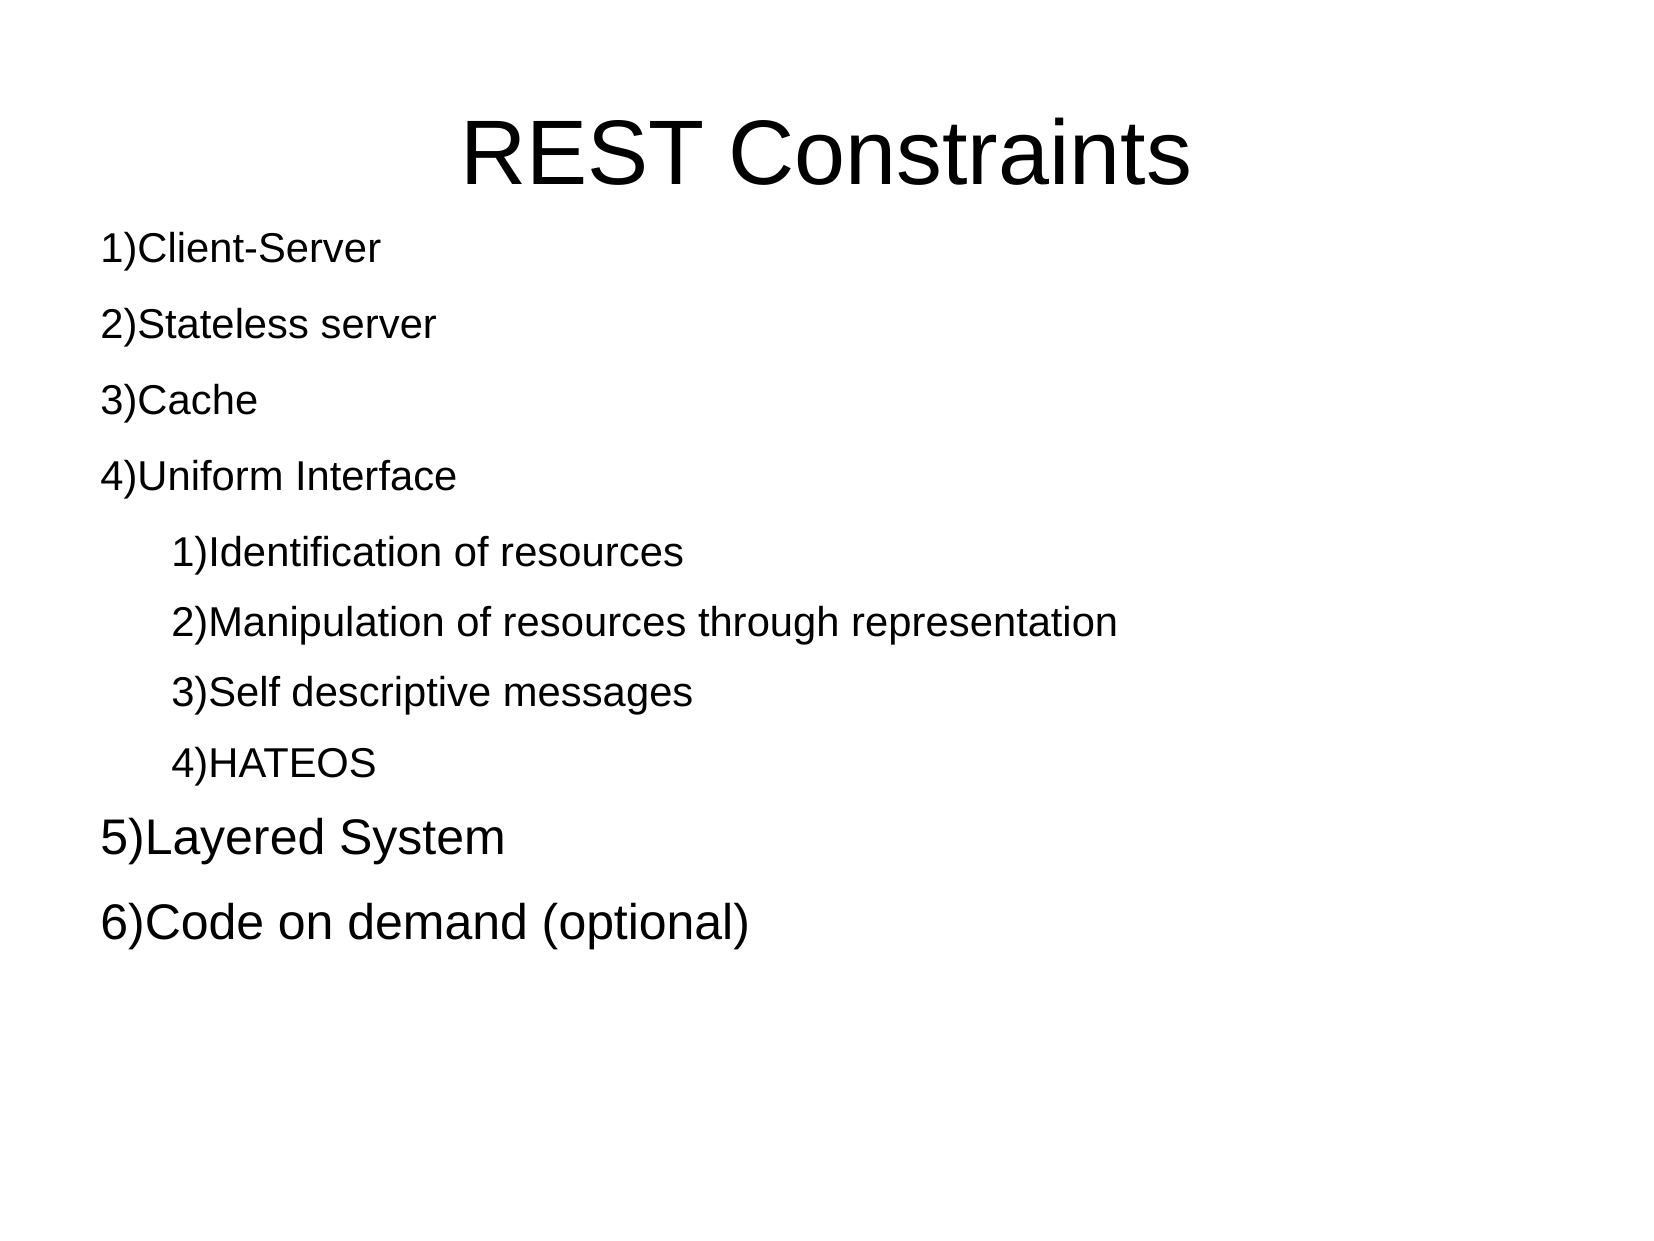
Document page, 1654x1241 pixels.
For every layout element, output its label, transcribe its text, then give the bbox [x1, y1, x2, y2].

title REST Constraints [82, 49, 1571, 225]
list Client-Server Stateless server Cache Uniform Interface Identification of resources Manipulation of resources through representation Self descriptive messages HATEOS Layered System Code on demand (optional) [82, 225, 1571, 1126]
